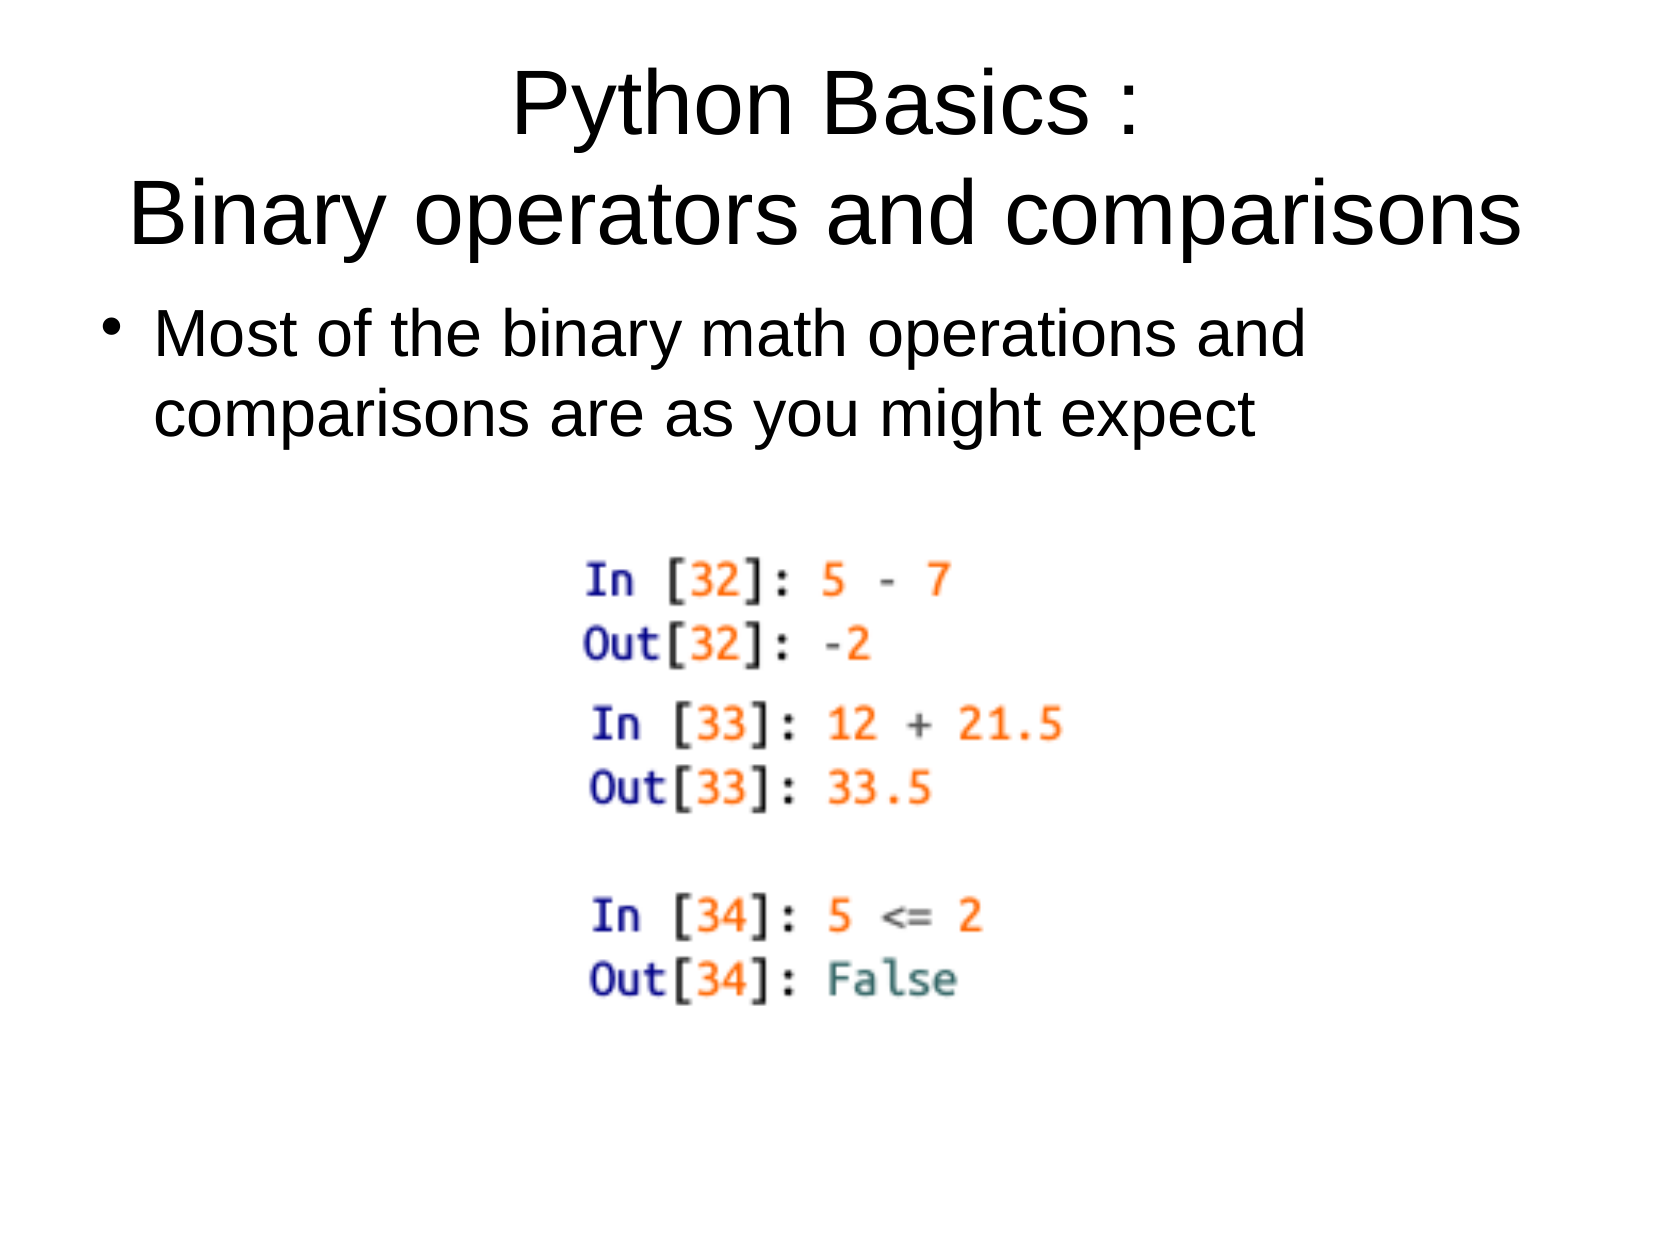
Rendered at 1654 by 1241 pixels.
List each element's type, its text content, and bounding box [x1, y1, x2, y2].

text_box Most of the binary math operations and comparisons are as you might expect [82, 290, 1571, 1010]
text_box Python Basics : Binary operators and comparisons [82, 49, 1571, 257]
picture [495, 520, 1099, 1022]
